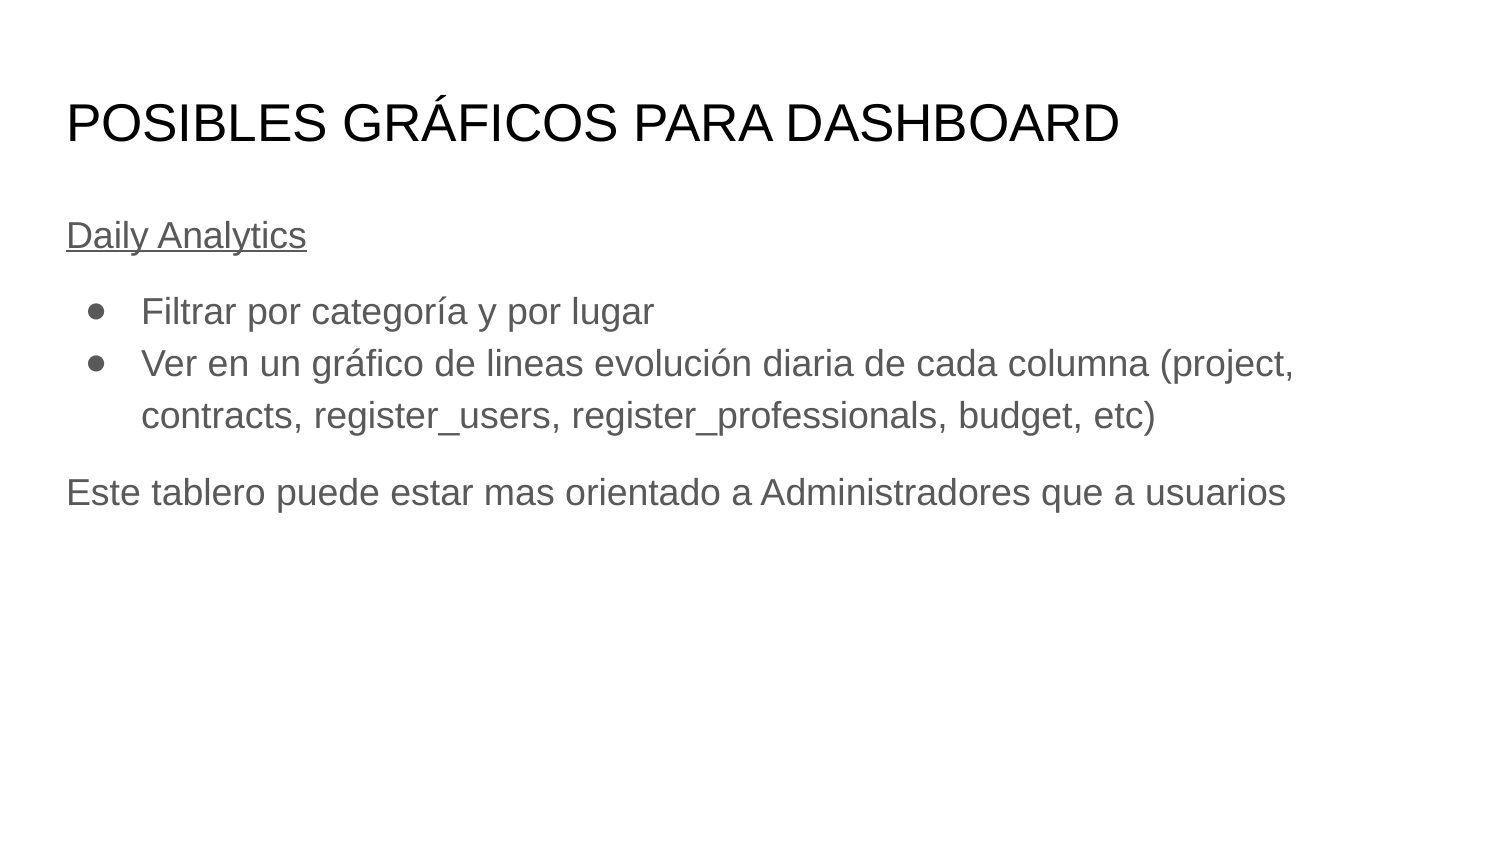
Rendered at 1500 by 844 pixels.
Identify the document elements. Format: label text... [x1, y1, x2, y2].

title POSIBLES GRÁFICOS PARA DASHBOARD [51, 72, 1449, 167]
list Daily Analytics Filtrar por categoría y por lugar Ver en un gráfico de lineas evolución diaria de cada columna (project, contracts, register_users, register_professionals, budget, etc) Este tablero puede estar mas orientado a Administradores que a usuarios [51, 189, 1449, 750]
